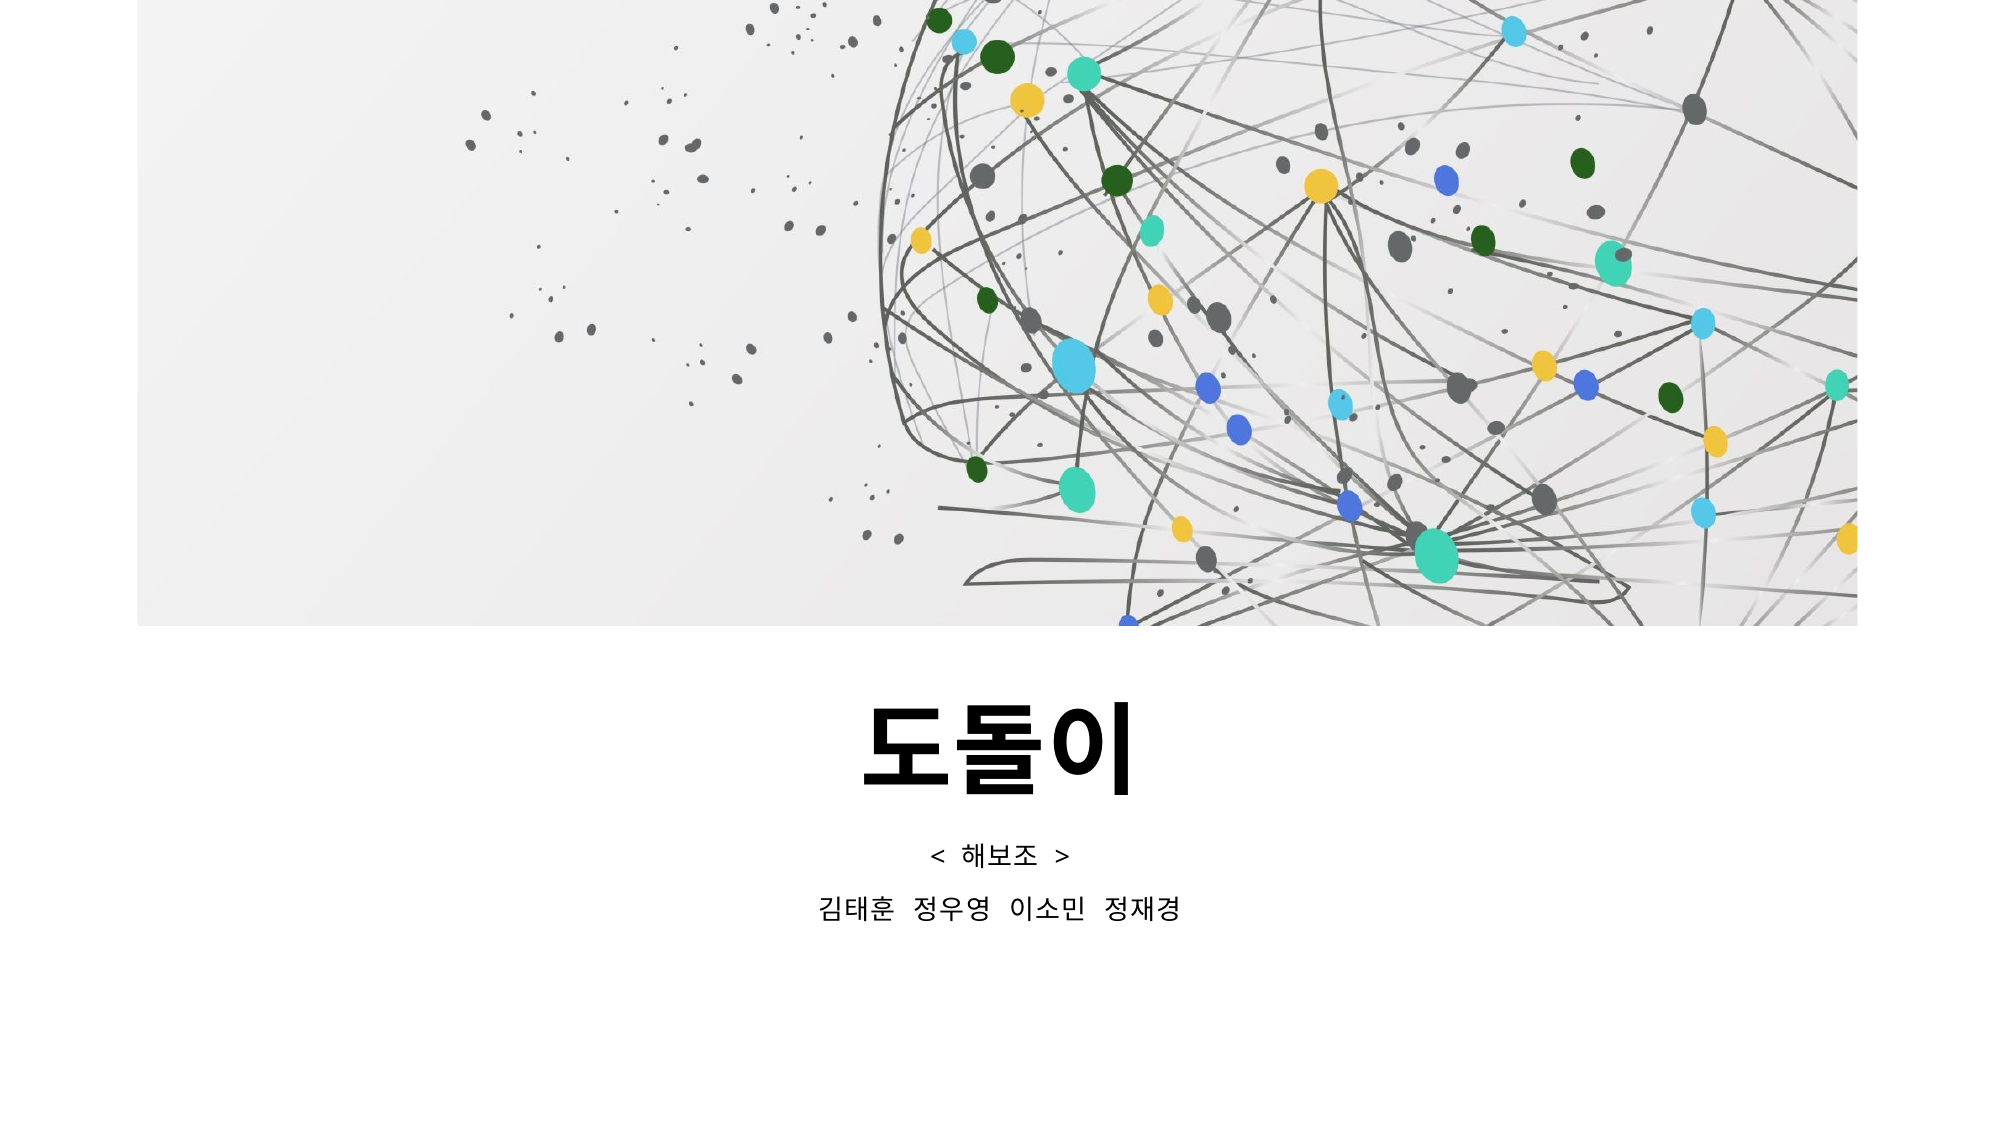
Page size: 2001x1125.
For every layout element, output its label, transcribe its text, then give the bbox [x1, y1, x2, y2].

text_box 도돌이 [250, 632, 1750, 821]
picture [137, 0, 1858, 626]
text_box < 해보조 > 김태훈 정우영 이소민 정재경 [250, 832, 1750, 938]
